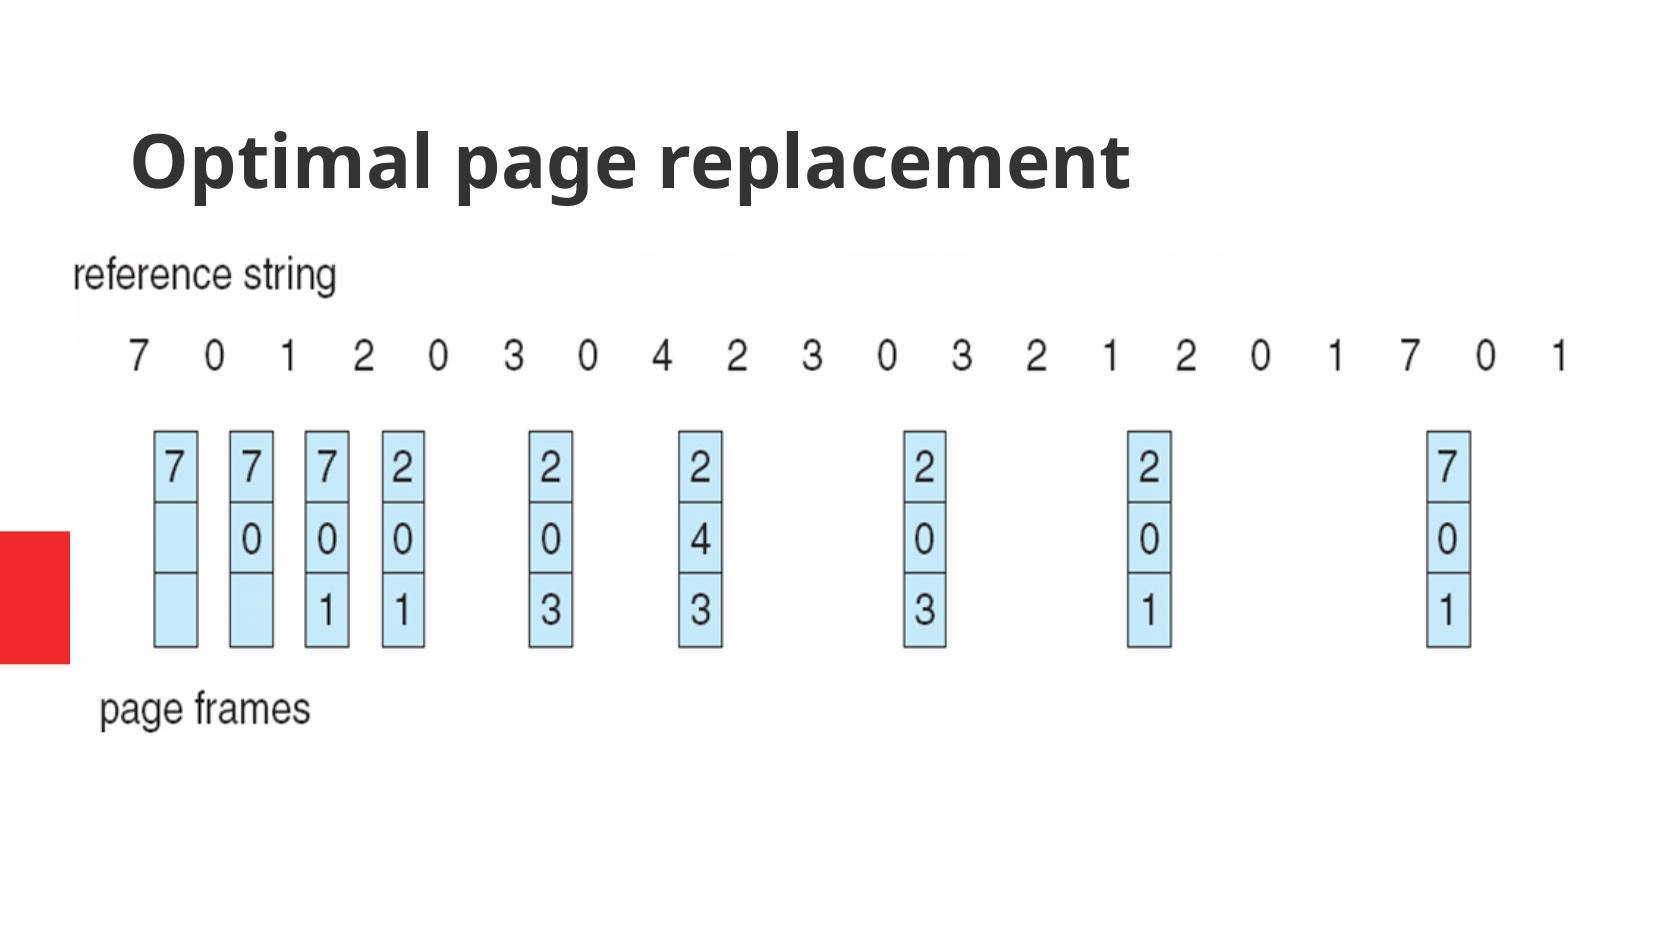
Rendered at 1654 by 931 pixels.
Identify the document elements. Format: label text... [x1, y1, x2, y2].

title Optimal page replacement [129, 70, 1536, 247]
picture [70, 247, 1570, 735]
